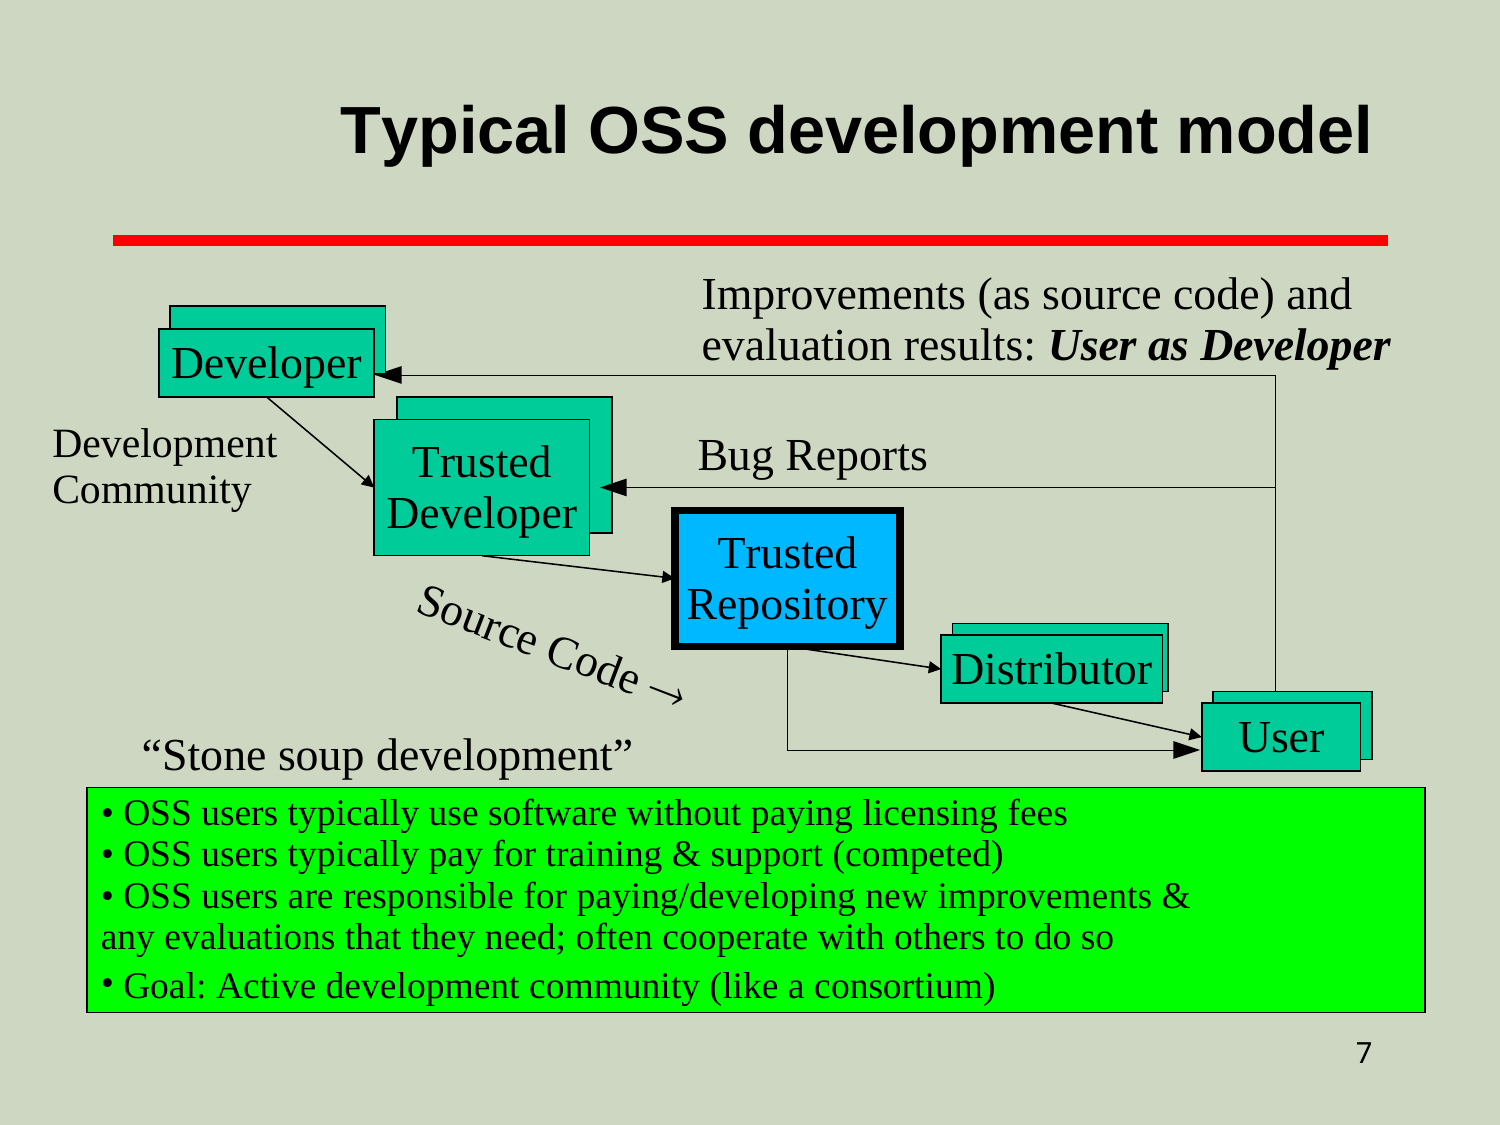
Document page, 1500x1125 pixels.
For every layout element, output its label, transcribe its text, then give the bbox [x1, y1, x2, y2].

text_box Improvements (as source code) and evaluation results: User as Developer [687, 262, 1426, 378]
text_box Development Community [37, 412, 293, 521]
text_box [590, 492, 613, 534]
text_box OSS users typically use software without paying licensing fees OSS users typically pay for training & support (competed) OSS users are responsible for paying/developing new improvements & any evaluations that they need; often cooperate with others to do so Goal: Active development community (like a consortium) [87, 787, 1425, 1013]
text_box “Stone soup development” [128, 723, 648, 788]
text_box Trusted Developer [374, 419, 590, 556]
text_box User [1201, 703, 1361, 772]
text_box [396, 396, 613, 483]
text_box Trusted Repository [674, 510, 901, 647]
text_box Distributor [941, 635, 1163, 704]
text_box Bug Reports [683, 423, 942, 487]
text_box Source Code  [395, 562, 710, 734]
title Typical OSS development model [74, 85, 1388, 224]
text_box Developer [158, 328, 375, 397]
